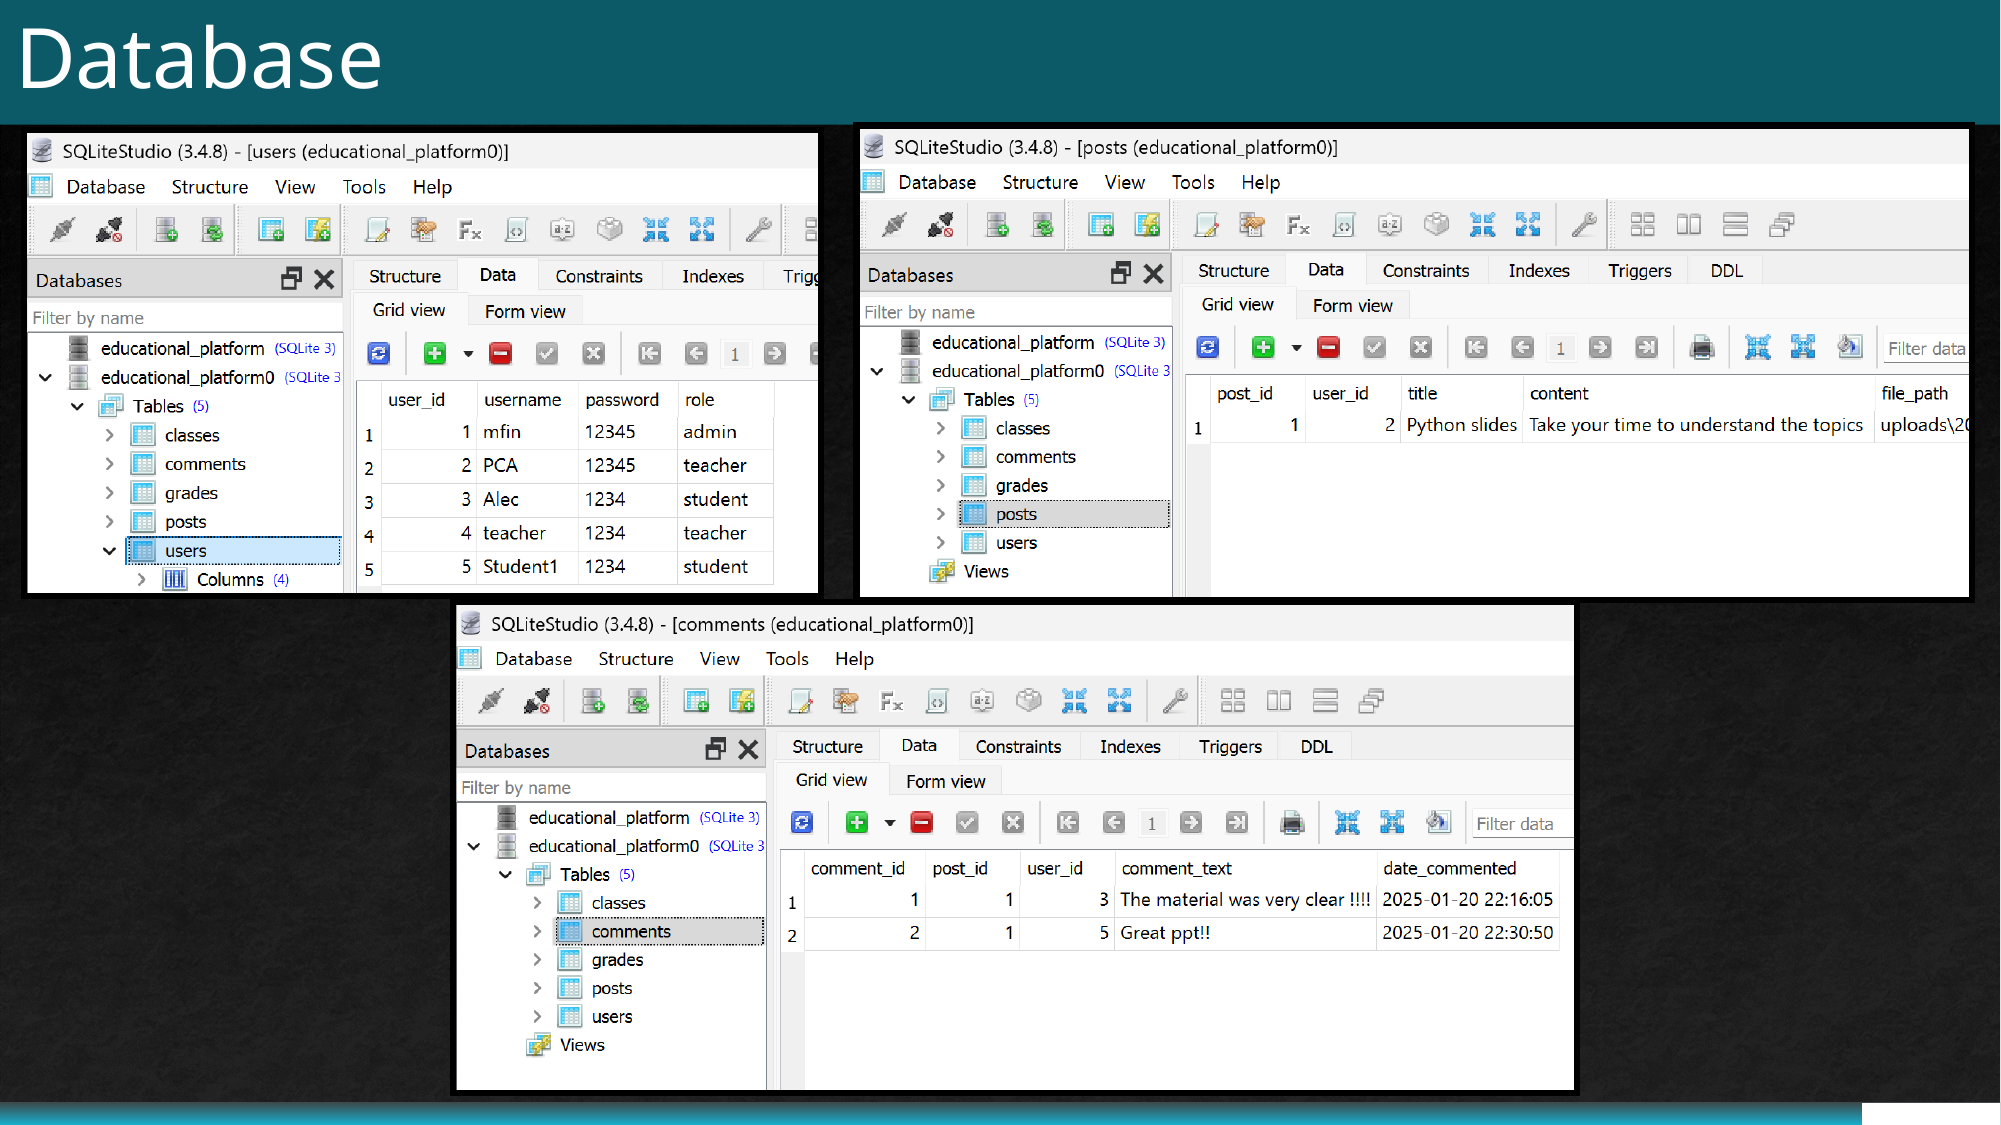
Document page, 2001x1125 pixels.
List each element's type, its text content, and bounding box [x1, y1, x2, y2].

picture [456, 605, 1574, 1090]
picture [27, 132, 819, 593]
title Database [0, 0, 2000, 125]
picture [859, 128, 1969, 598]
